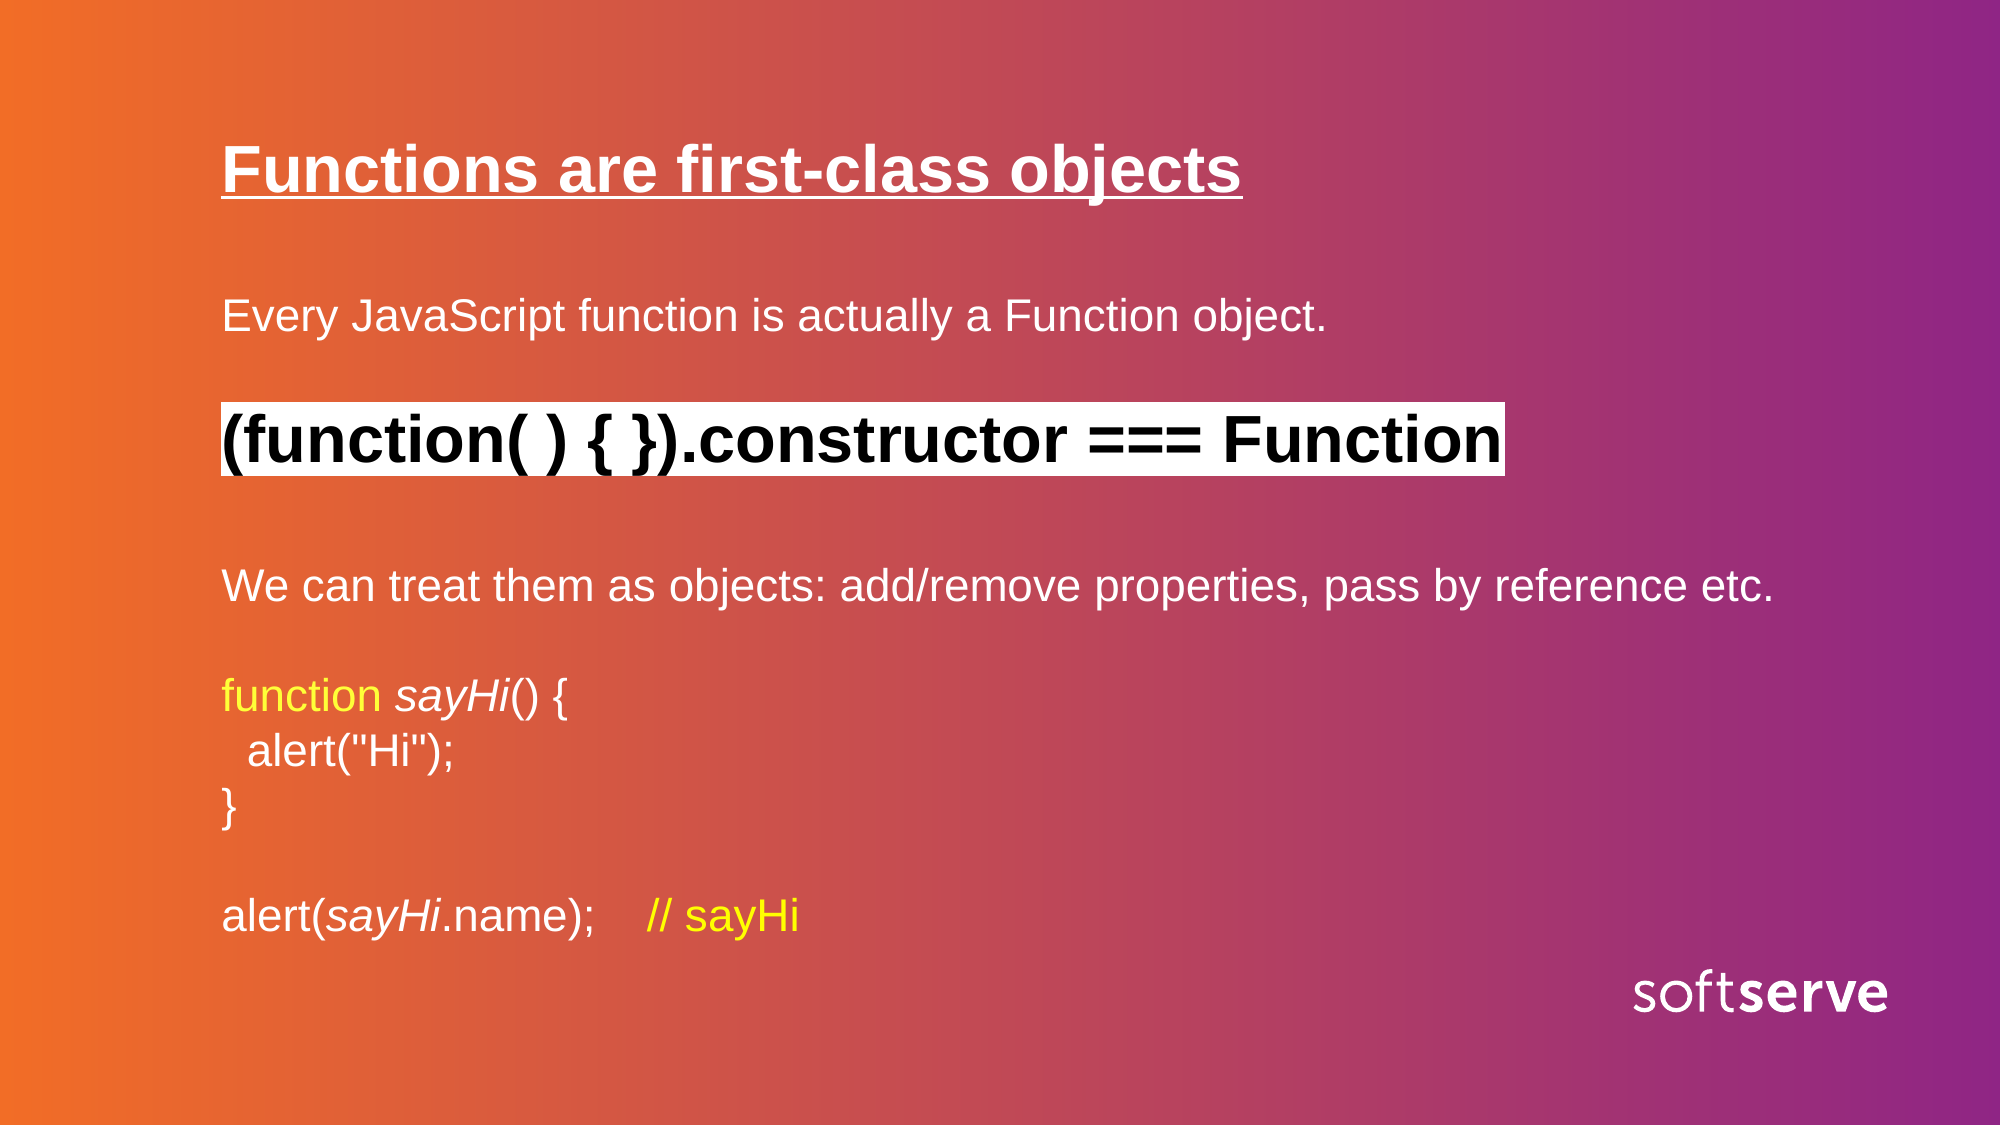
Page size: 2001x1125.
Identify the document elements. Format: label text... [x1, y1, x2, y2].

text_box Functions are first-class objects Every JavaScript function is actually a Function object. (function( ) { }).constructor === Function We can treat them as objects: add/remove properties, pass by reference etc. function sayHi() { alert("Hi"); } alert(sayHi.name); // sayHi [206, 118, 1801, 1007]
